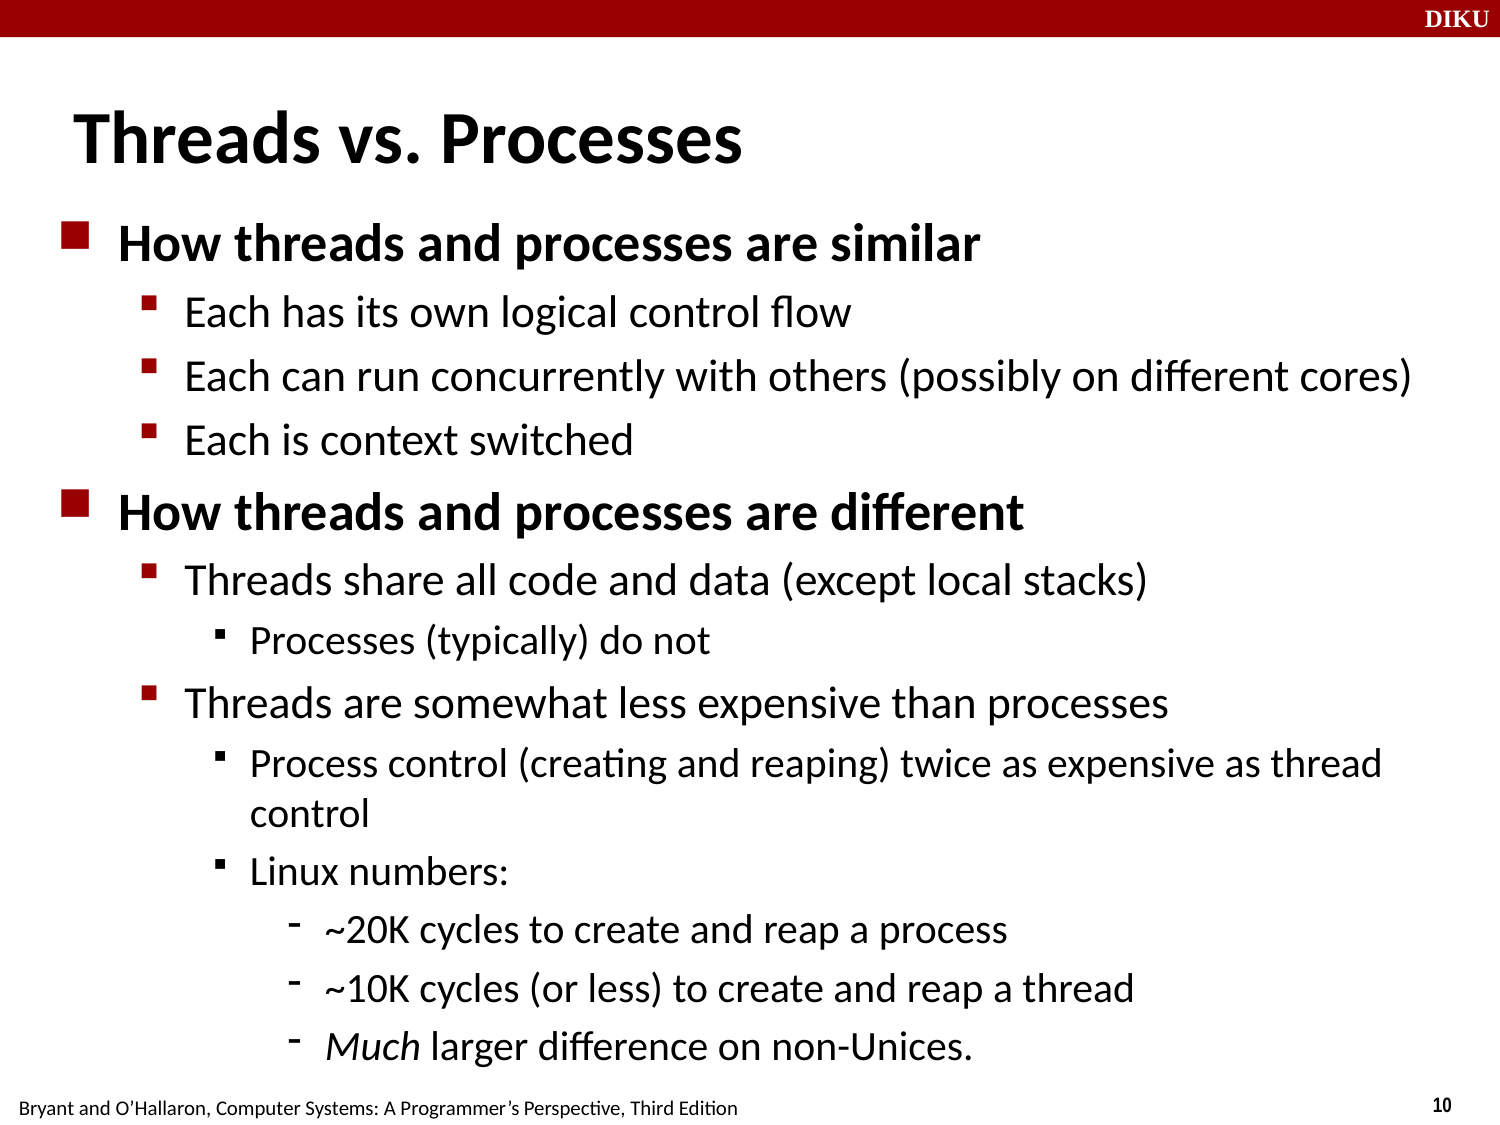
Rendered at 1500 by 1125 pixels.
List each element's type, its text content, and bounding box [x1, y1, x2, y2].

text_box How threads and processes are similar Each has its own logical control flow Each can run concurrently with others (possibly on different cores) Each is context switched How threads and processes are different Threads share all code and data (except local stacks) Processes (typically) do not Threads are somewhat less expensive than processes Process control (creating and reaping) twice as expensive as thread control Linux numbers: ~20K cycles to create and reap a process ~10K cycles (or less) to create and reap a thread Much larger difference on non-Unices. [47, 200, 1463, 1078]
text_box Threads vs. Processes [58, 71, 1304, 197]
